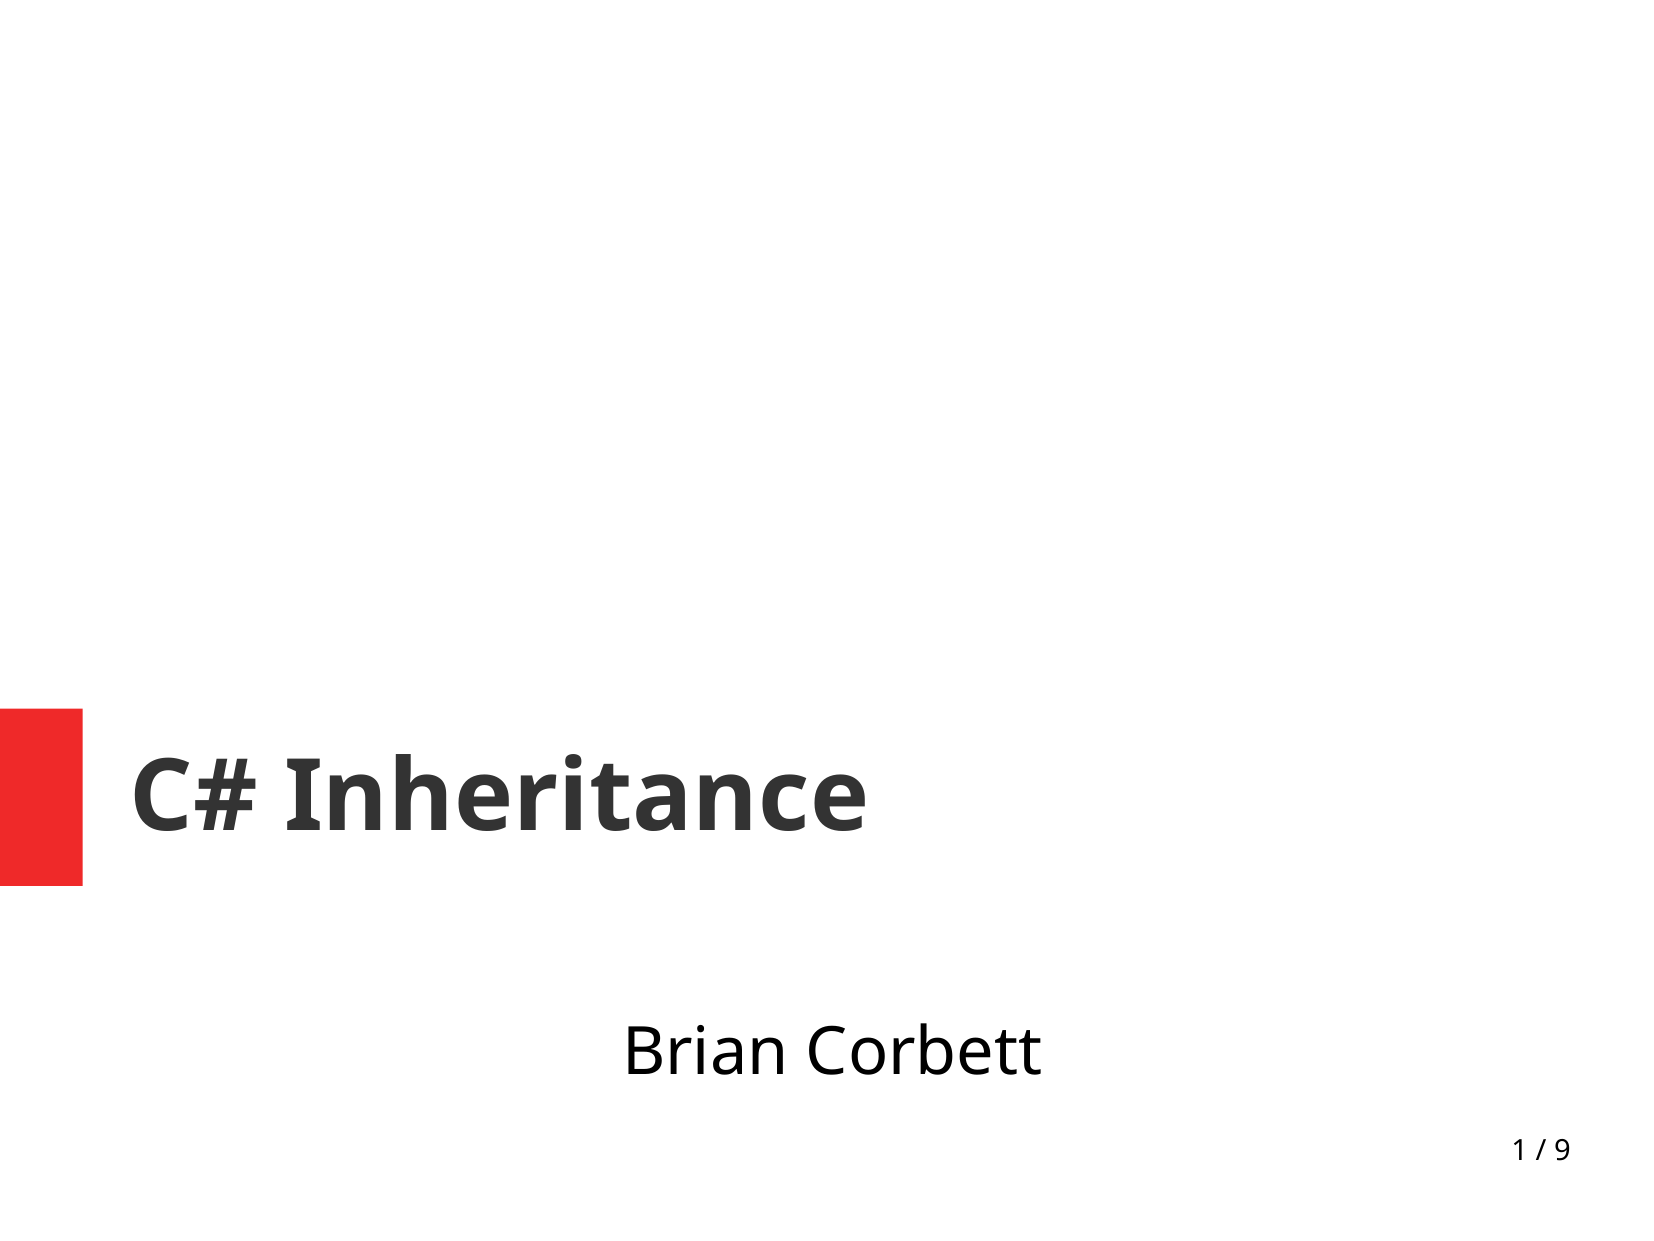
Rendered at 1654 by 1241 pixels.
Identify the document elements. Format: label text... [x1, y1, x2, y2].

title C# Inheritance [129, 655, 1536, 928]
subtitle Brian Corbett [129, 968, 1536, 1130]
